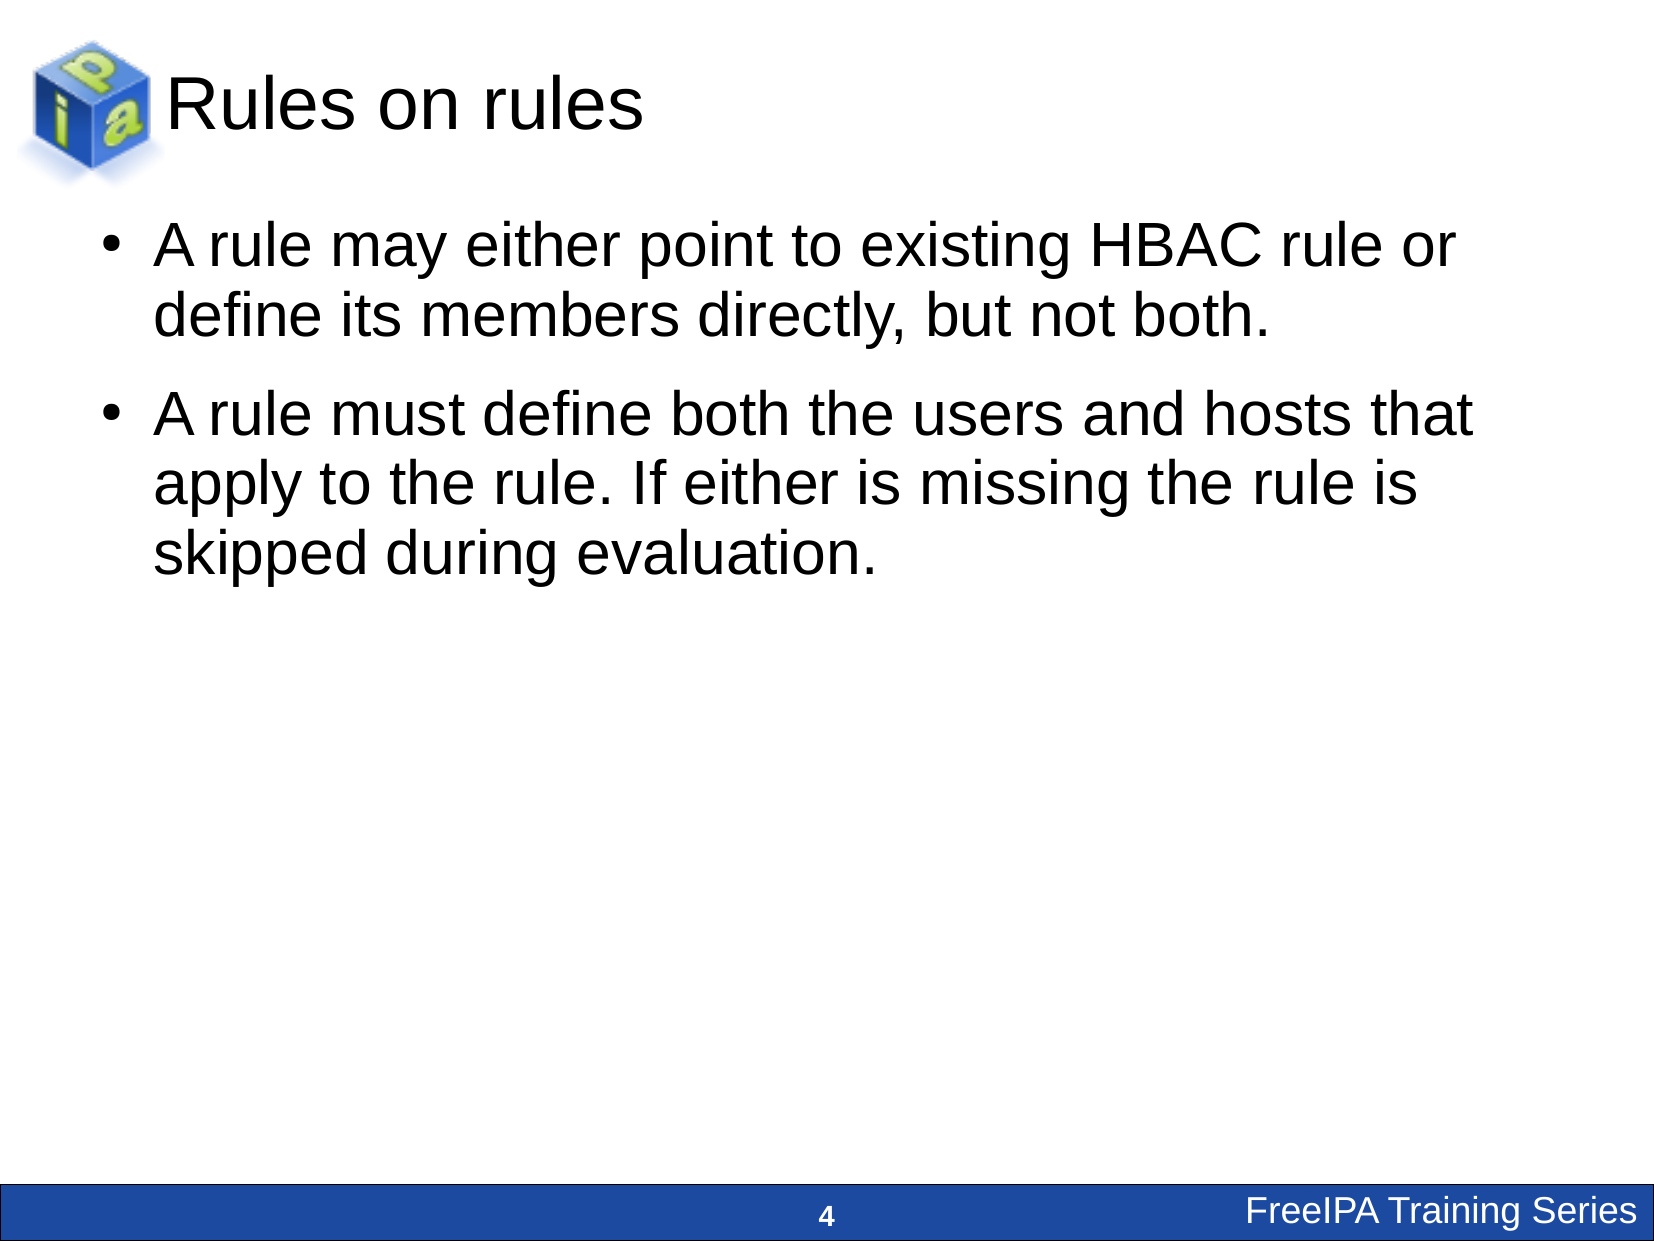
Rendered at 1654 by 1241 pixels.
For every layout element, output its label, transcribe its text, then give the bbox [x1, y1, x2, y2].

picture [17, 34, 165, 193]
list A rule may either point to existing HBAC rule or define its members directly, but not both. A rule must define both the users and hosts that apply to the rule. If either is missing the rule is skipped during evaluation. [82, 209, 1571, 930]
title Rules on rules [165, 0, 1654, 208]
